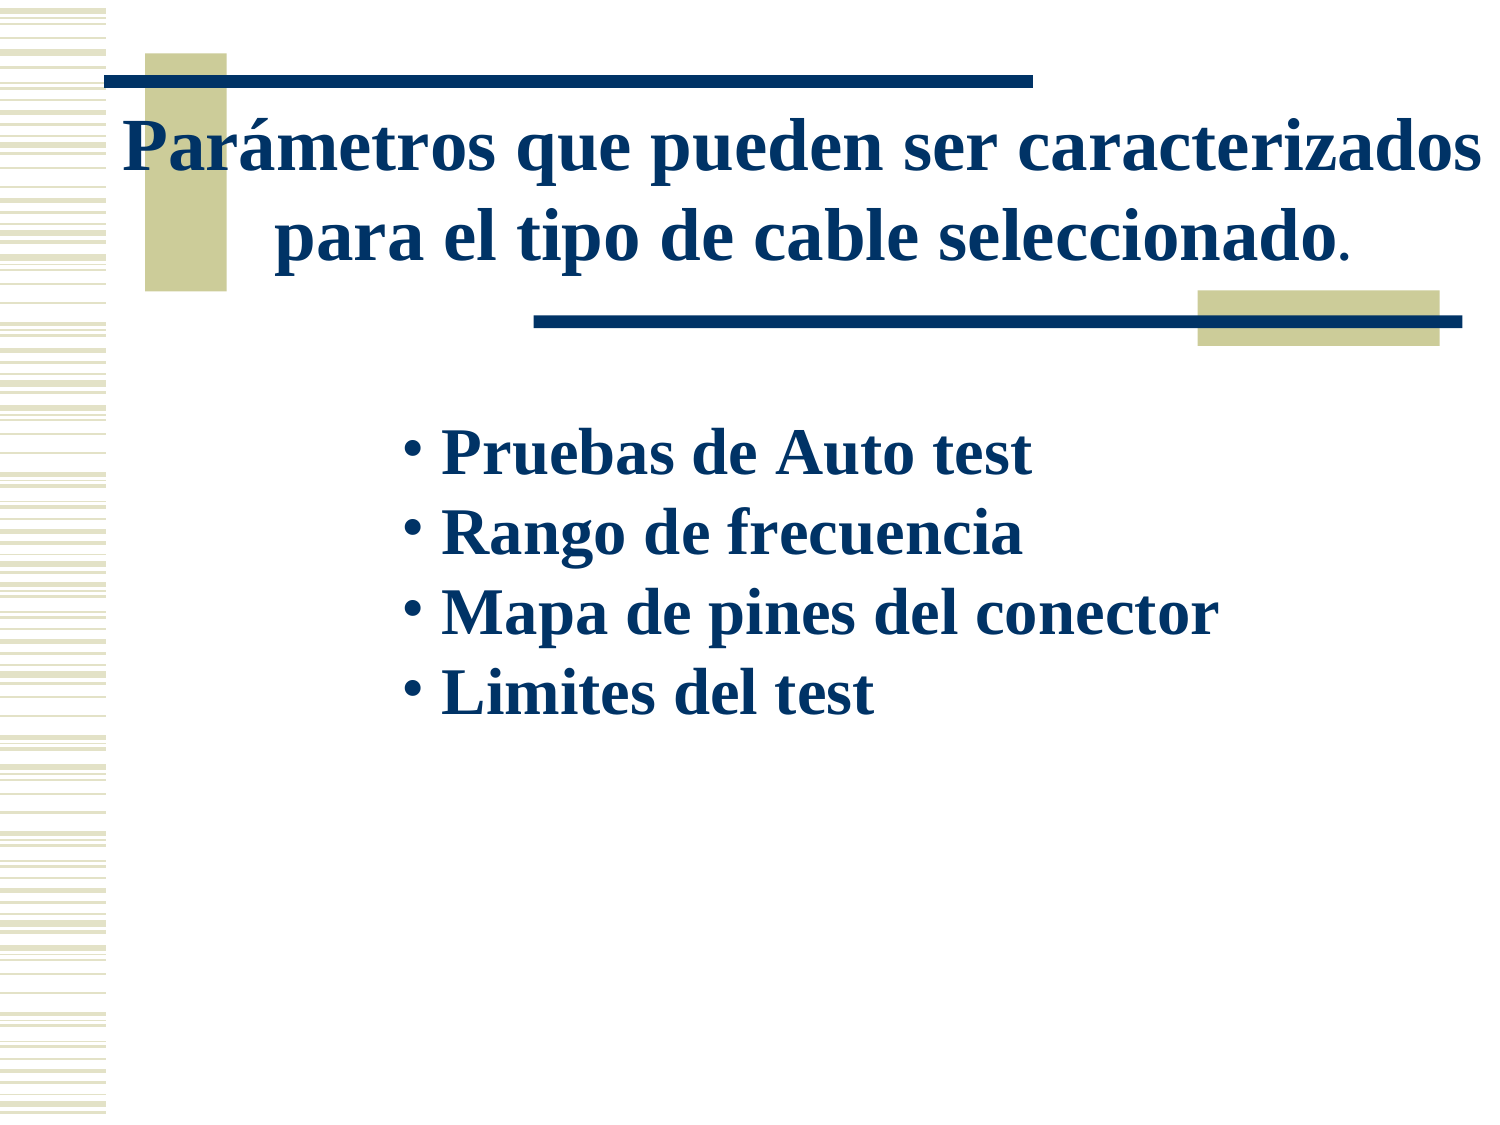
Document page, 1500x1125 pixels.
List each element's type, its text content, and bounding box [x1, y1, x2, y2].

text_box Parámetros que pueden ser caracterizados para el tipo de cable seleccionado. [107, 87, 1500, 283]
text_box Pruebas de Auto test Rango de frecuencia Mapa de pines del conector Limites del test [386, 399, 1237, 736]
